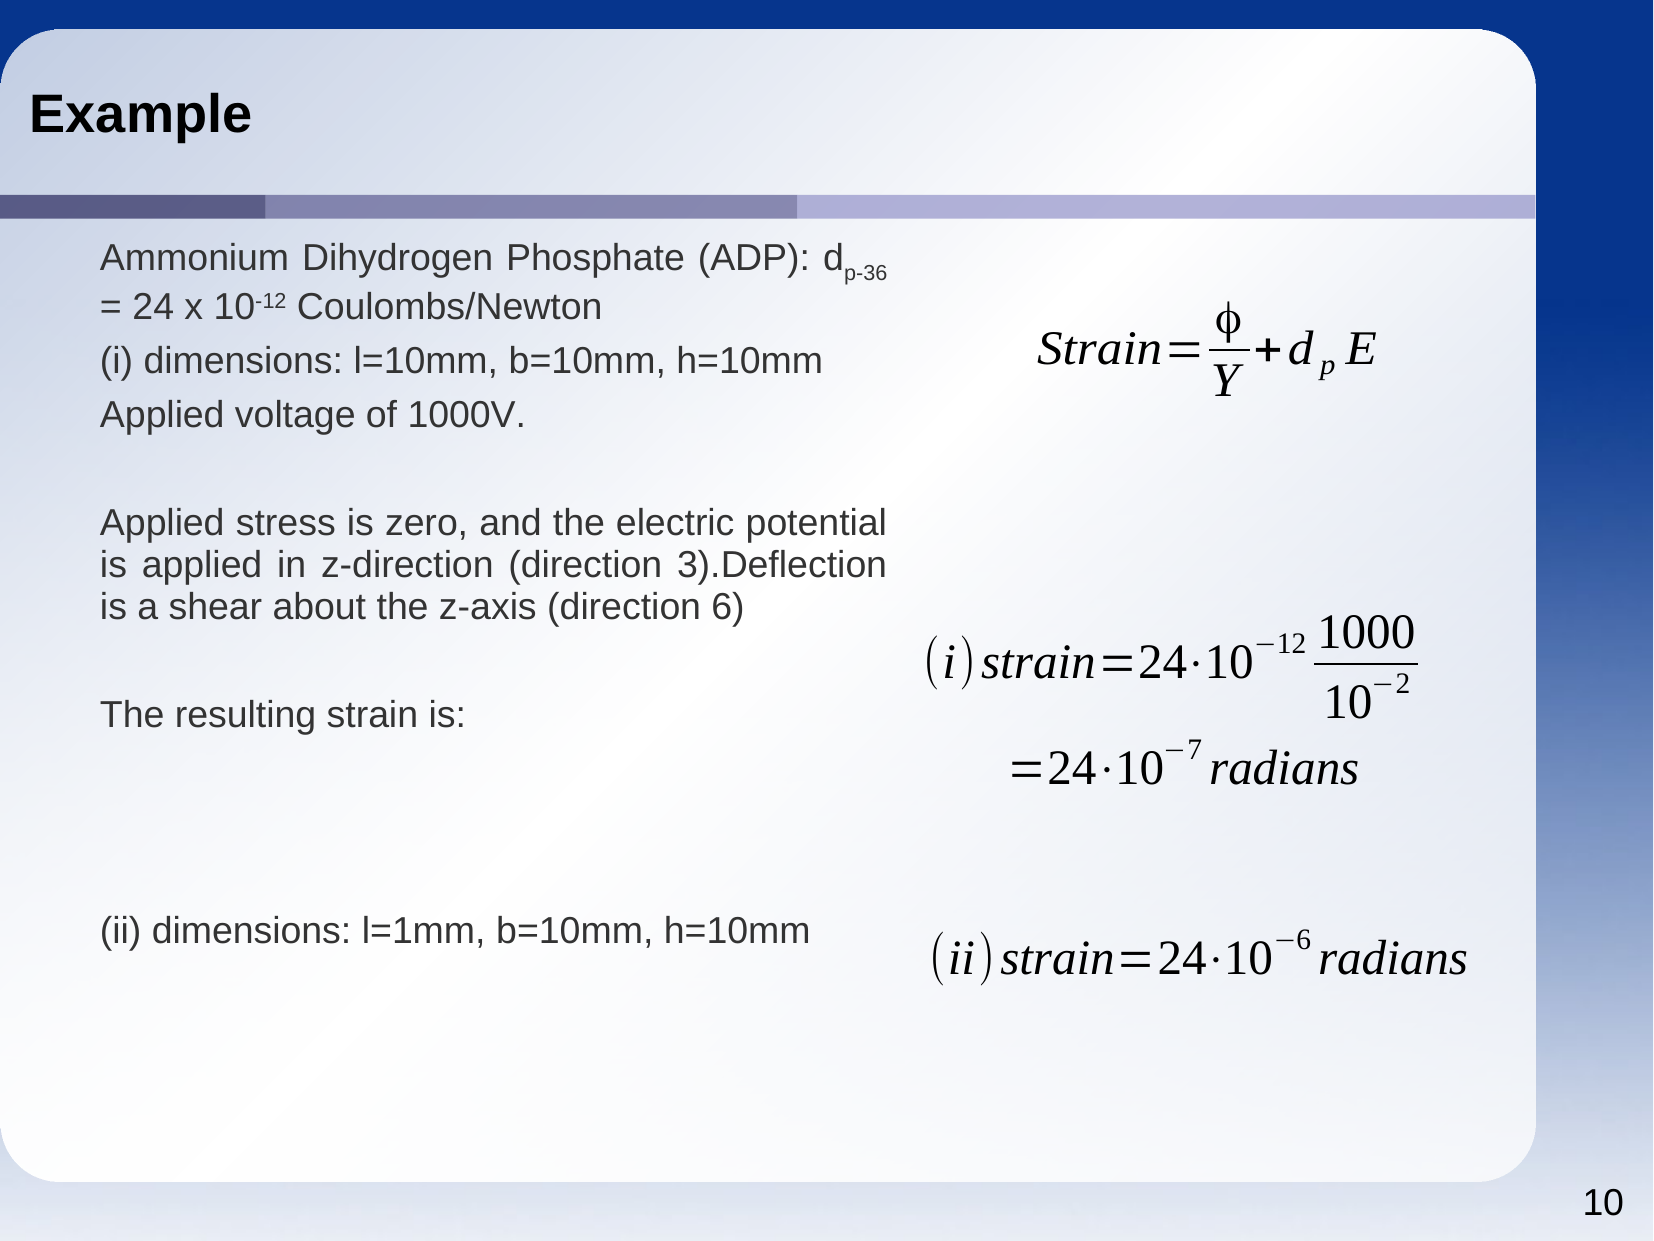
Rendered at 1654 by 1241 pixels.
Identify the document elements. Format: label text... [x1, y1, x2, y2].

chart [1029, 300, 1385, 407]
chart [923, 923, 1476, 989]
picture [0, 0, 1654, 1241]
title Example [29, 49, 1506, 178]
chart [917, 605, 1428, 795]
list Ammonium Dihydrogen Phosphate (ADP): dp-36 = 24 x 10-12 Coulombs/Newton (i) dimensions: l=10mm, b=10mm, h=10mm Applied voltage of 1000V. Applied stress is zero, and the electric potential is applied in z-direction (direction 3).Deflection is a shear about the z-axis (direction 6) The resulting strain is: (ii) dimensions: l=1mm, b=10mm, h=10mm [29, 236, 888, 1152]
